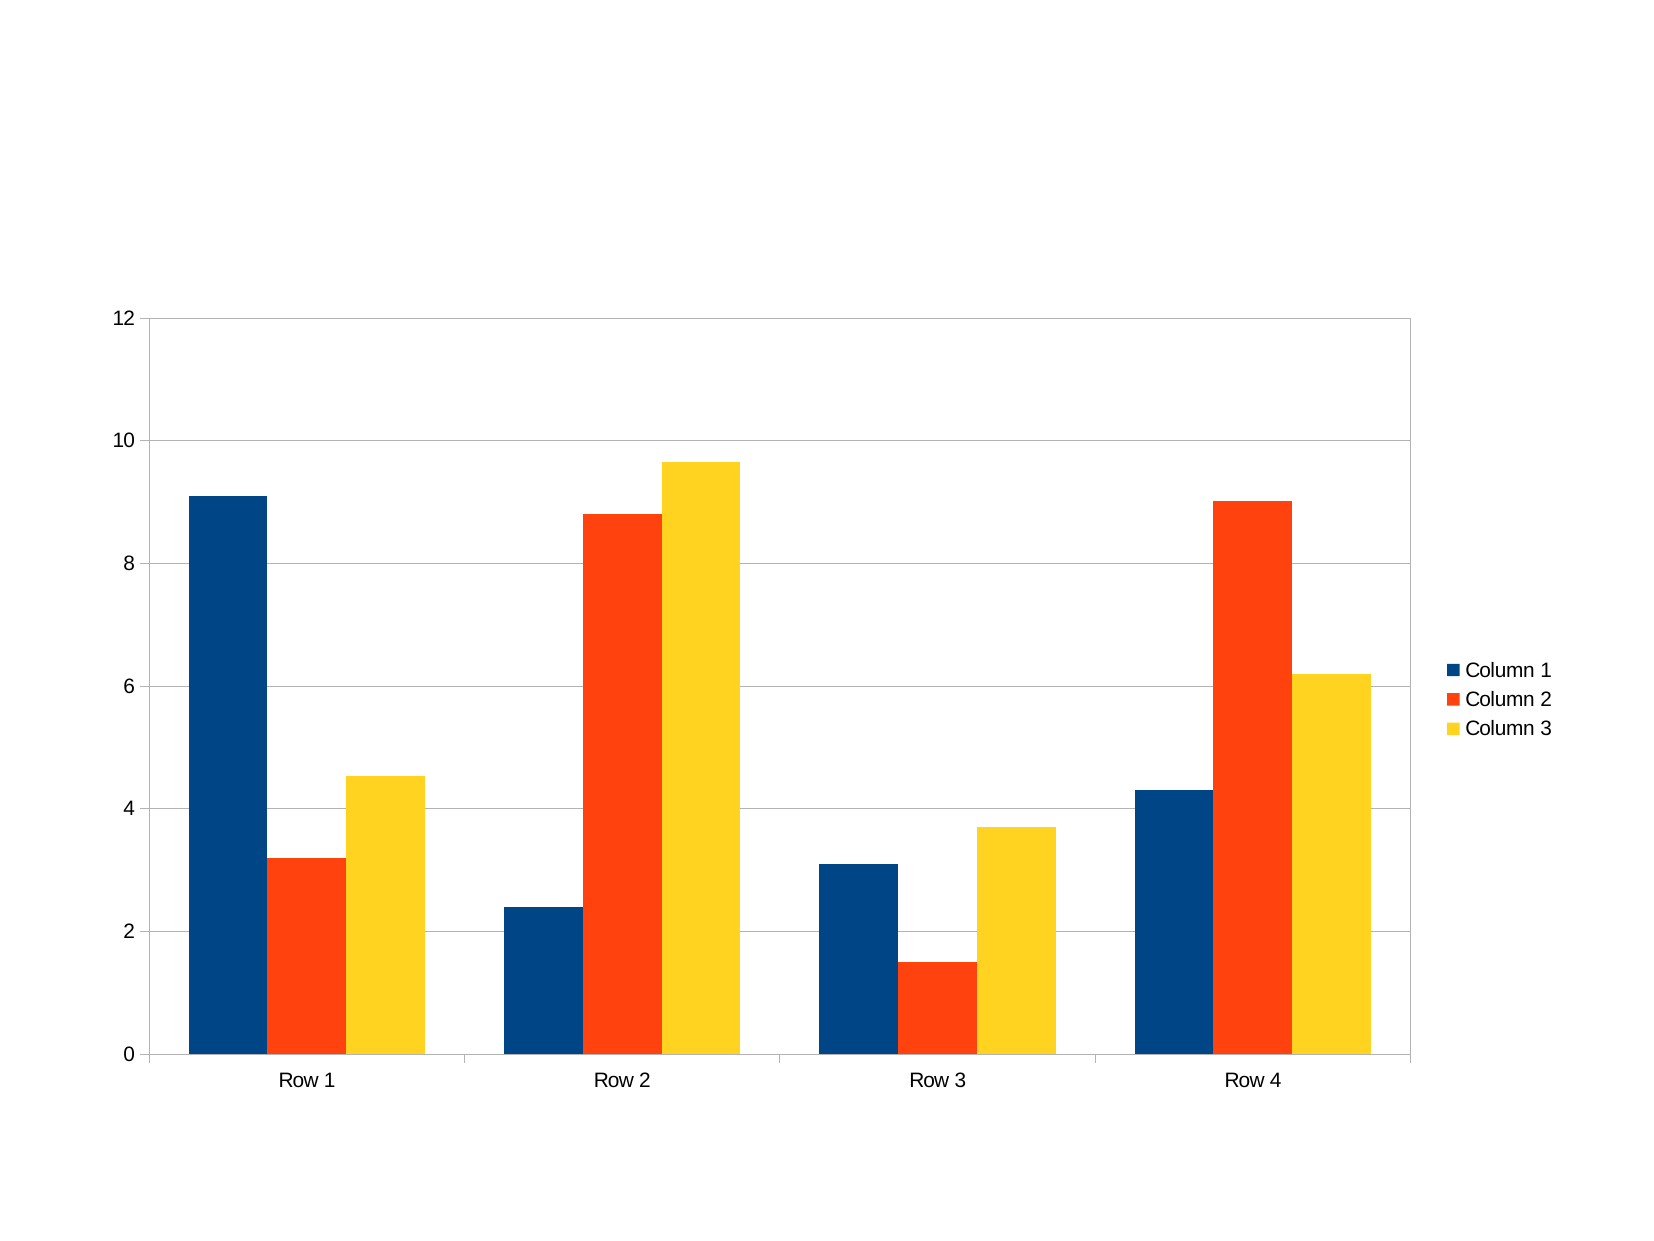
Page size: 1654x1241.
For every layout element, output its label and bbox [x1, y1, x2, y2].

chart [82, 290, 1571, 1109]
